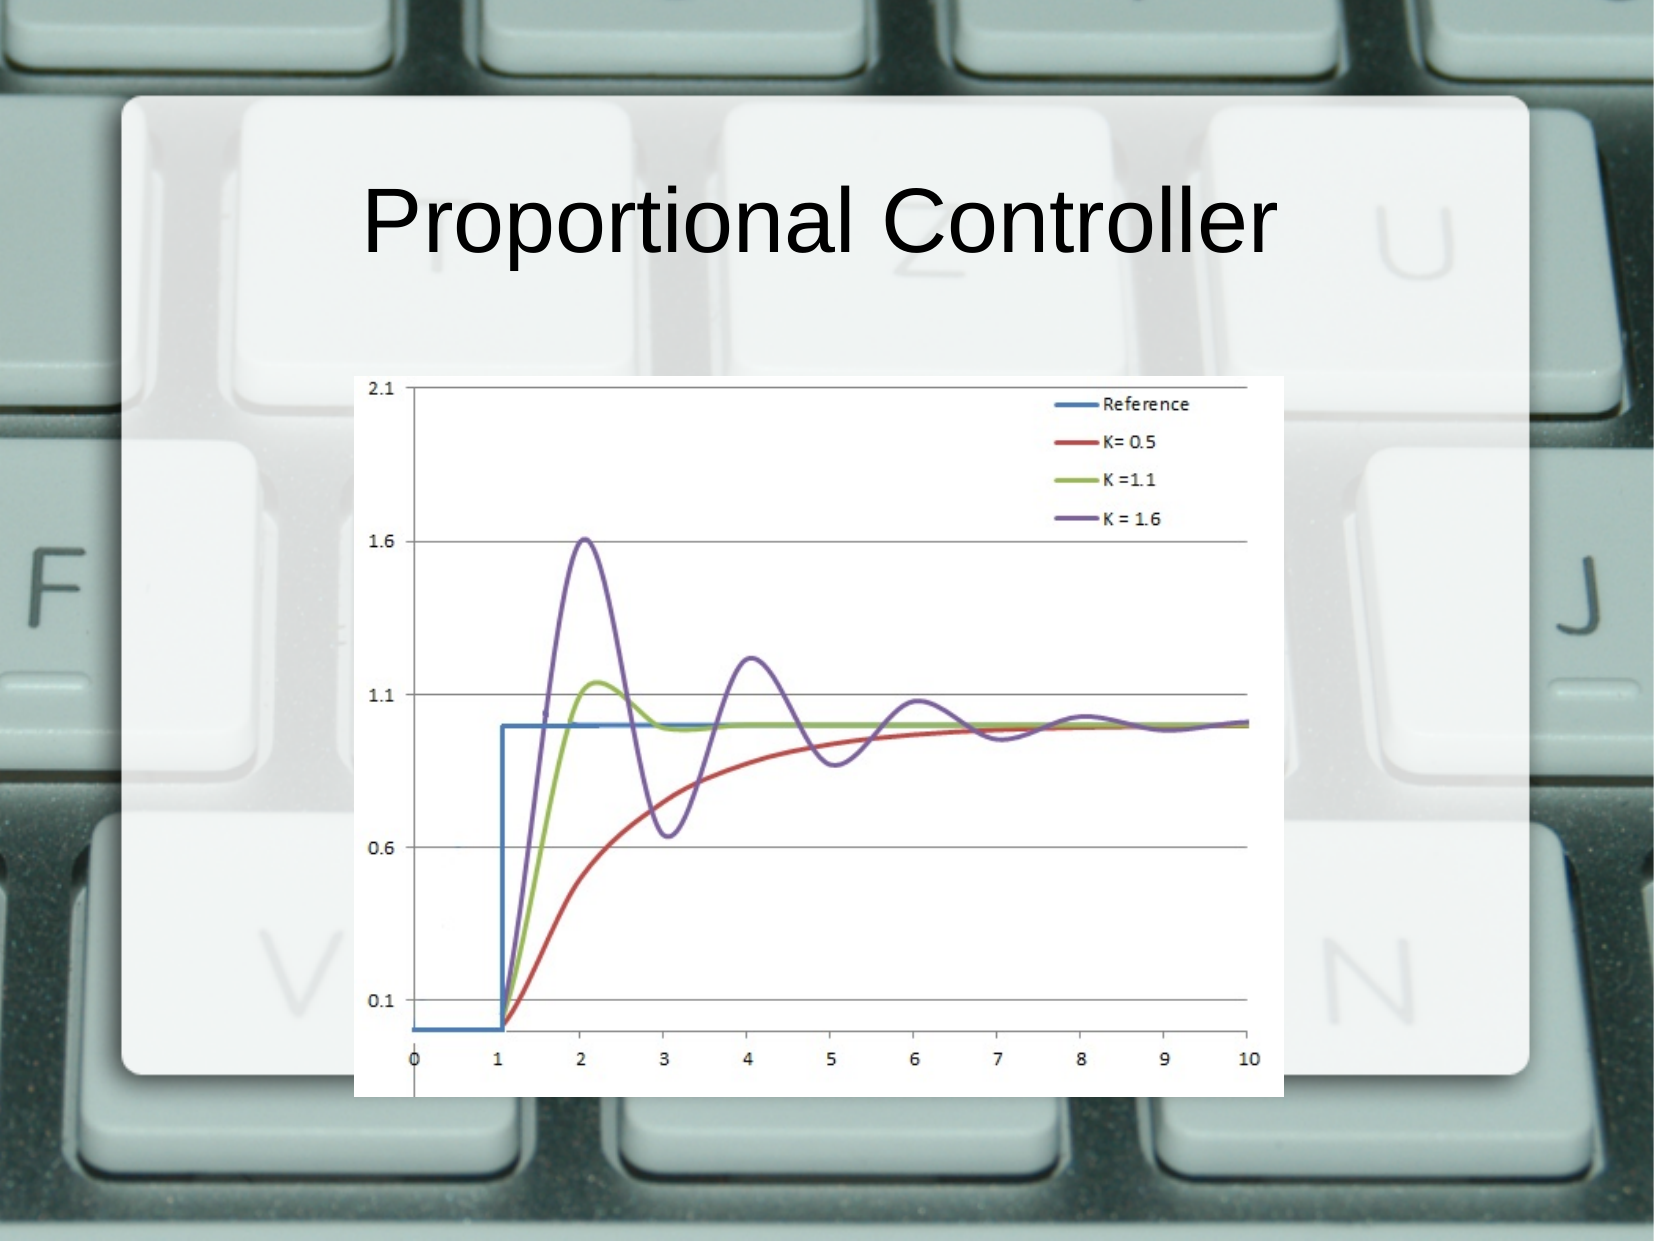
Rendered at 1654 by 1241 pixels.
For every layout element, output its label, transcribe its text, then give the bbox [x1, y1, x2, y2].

picture [0, 0, 1654, 1241]
title Proportional Controller [135, 117, 1506, 325]
